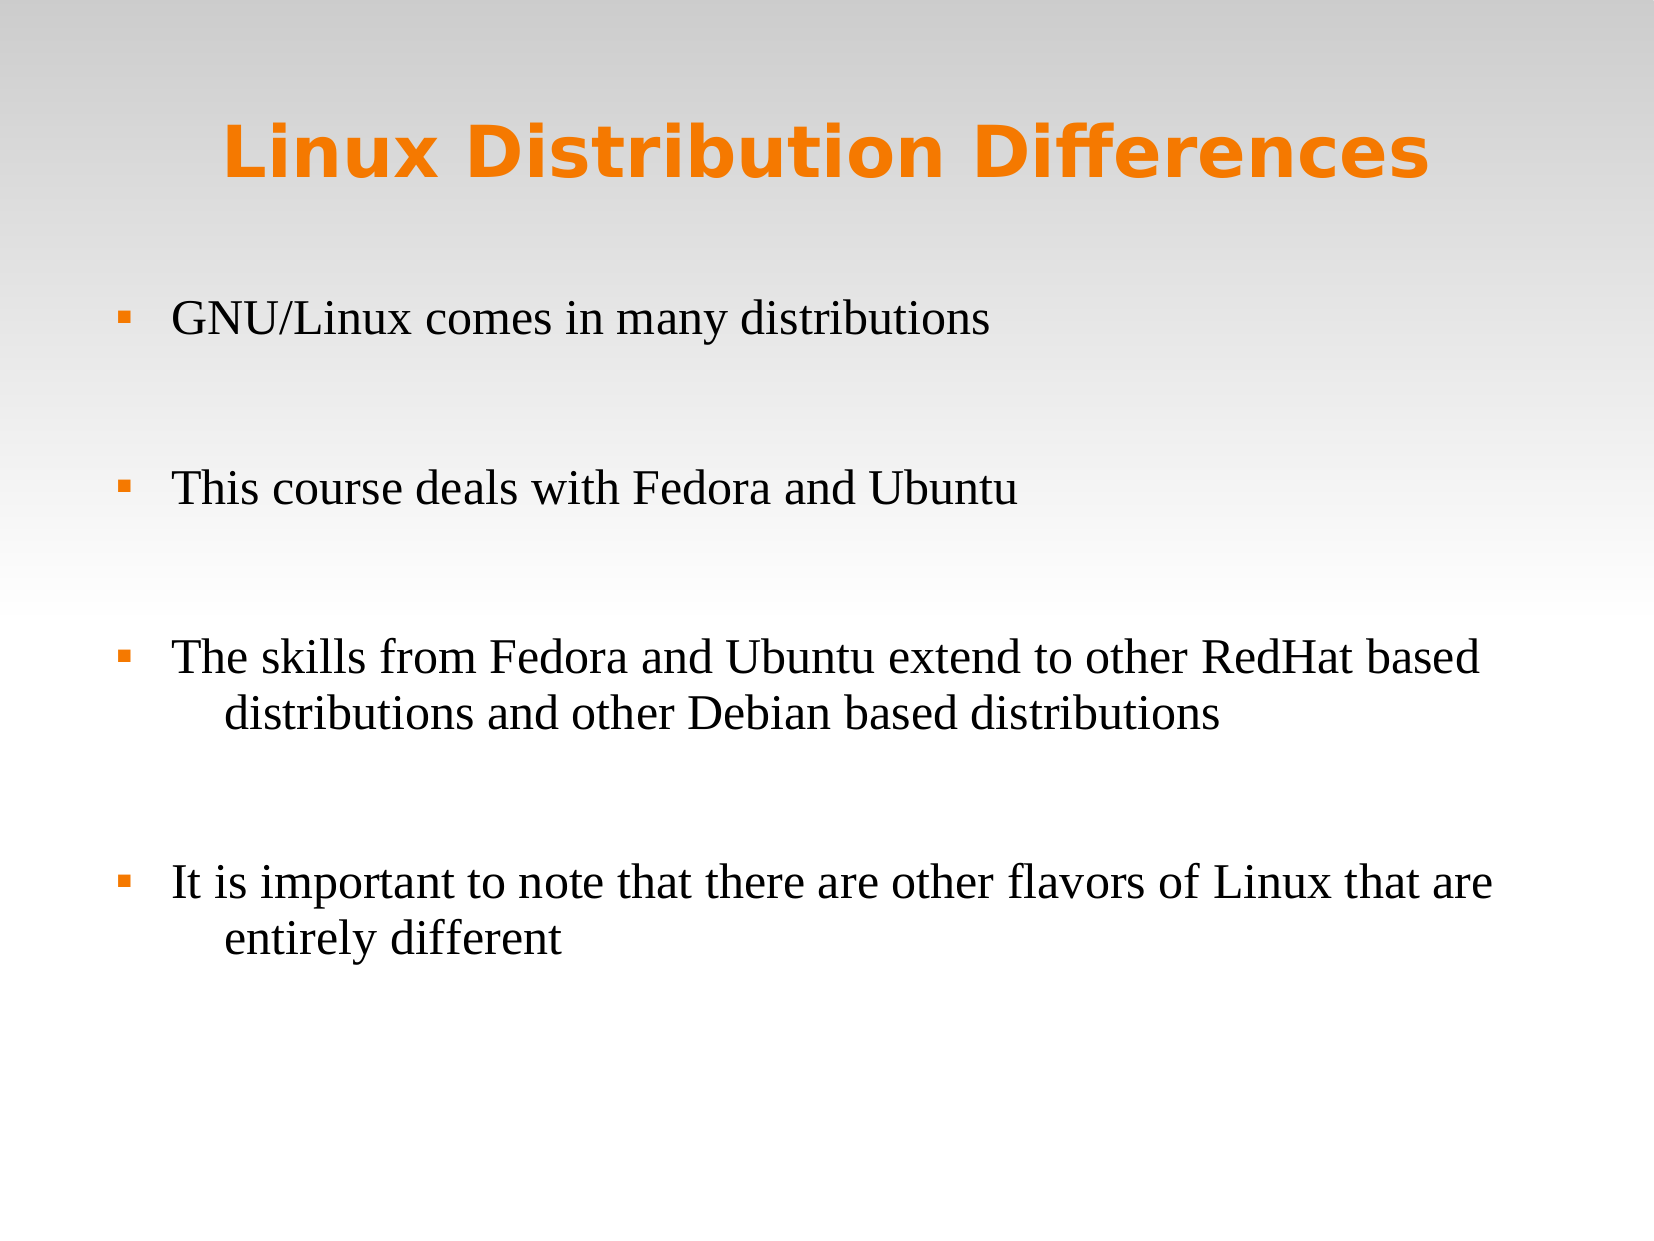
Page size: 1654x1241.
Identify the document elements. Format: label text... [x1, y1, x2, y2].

list GNU/Linux comes in many distributions This course deals with Fedora and Ubuntu The skills from Fedora and Ubuntu extend to other RedHat based distributions and other Debian based distributions It is important to note that there are other flavors of Linux that are entirely different [82, 290, 1571, 1109]
title Linux Distribution Differences [82, 49, 1571, 257]
